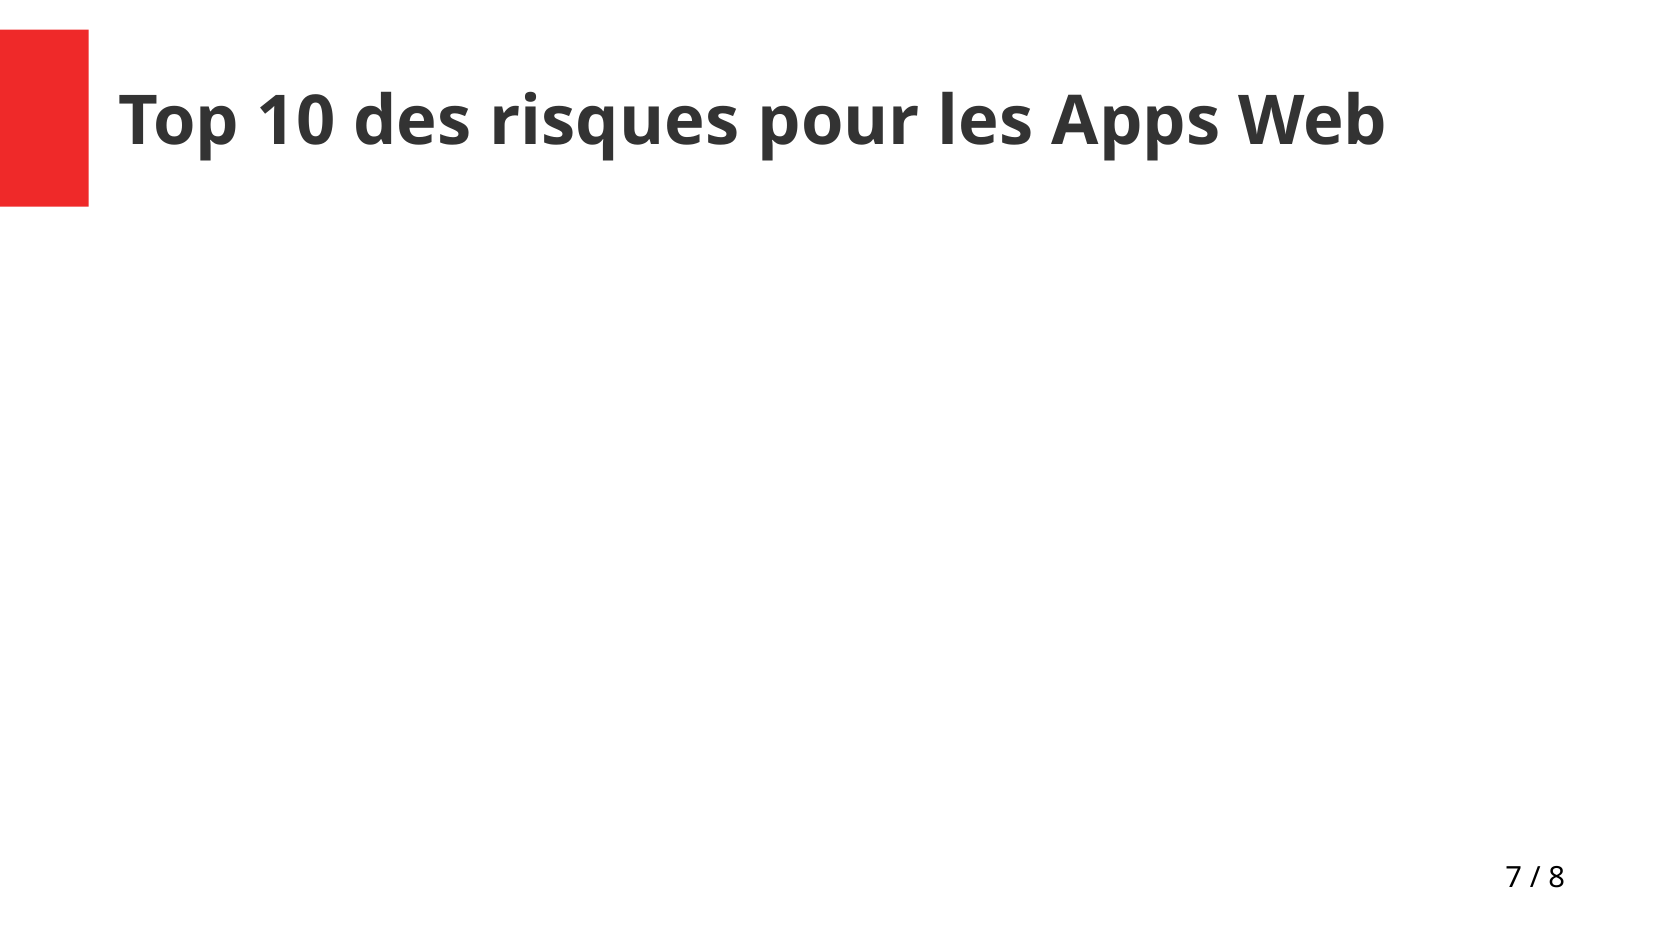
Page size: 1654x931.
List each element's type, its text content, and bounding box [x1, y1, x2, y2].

title Top 10 des risques pour les Apps Web [118, 29, 1595, 207]
